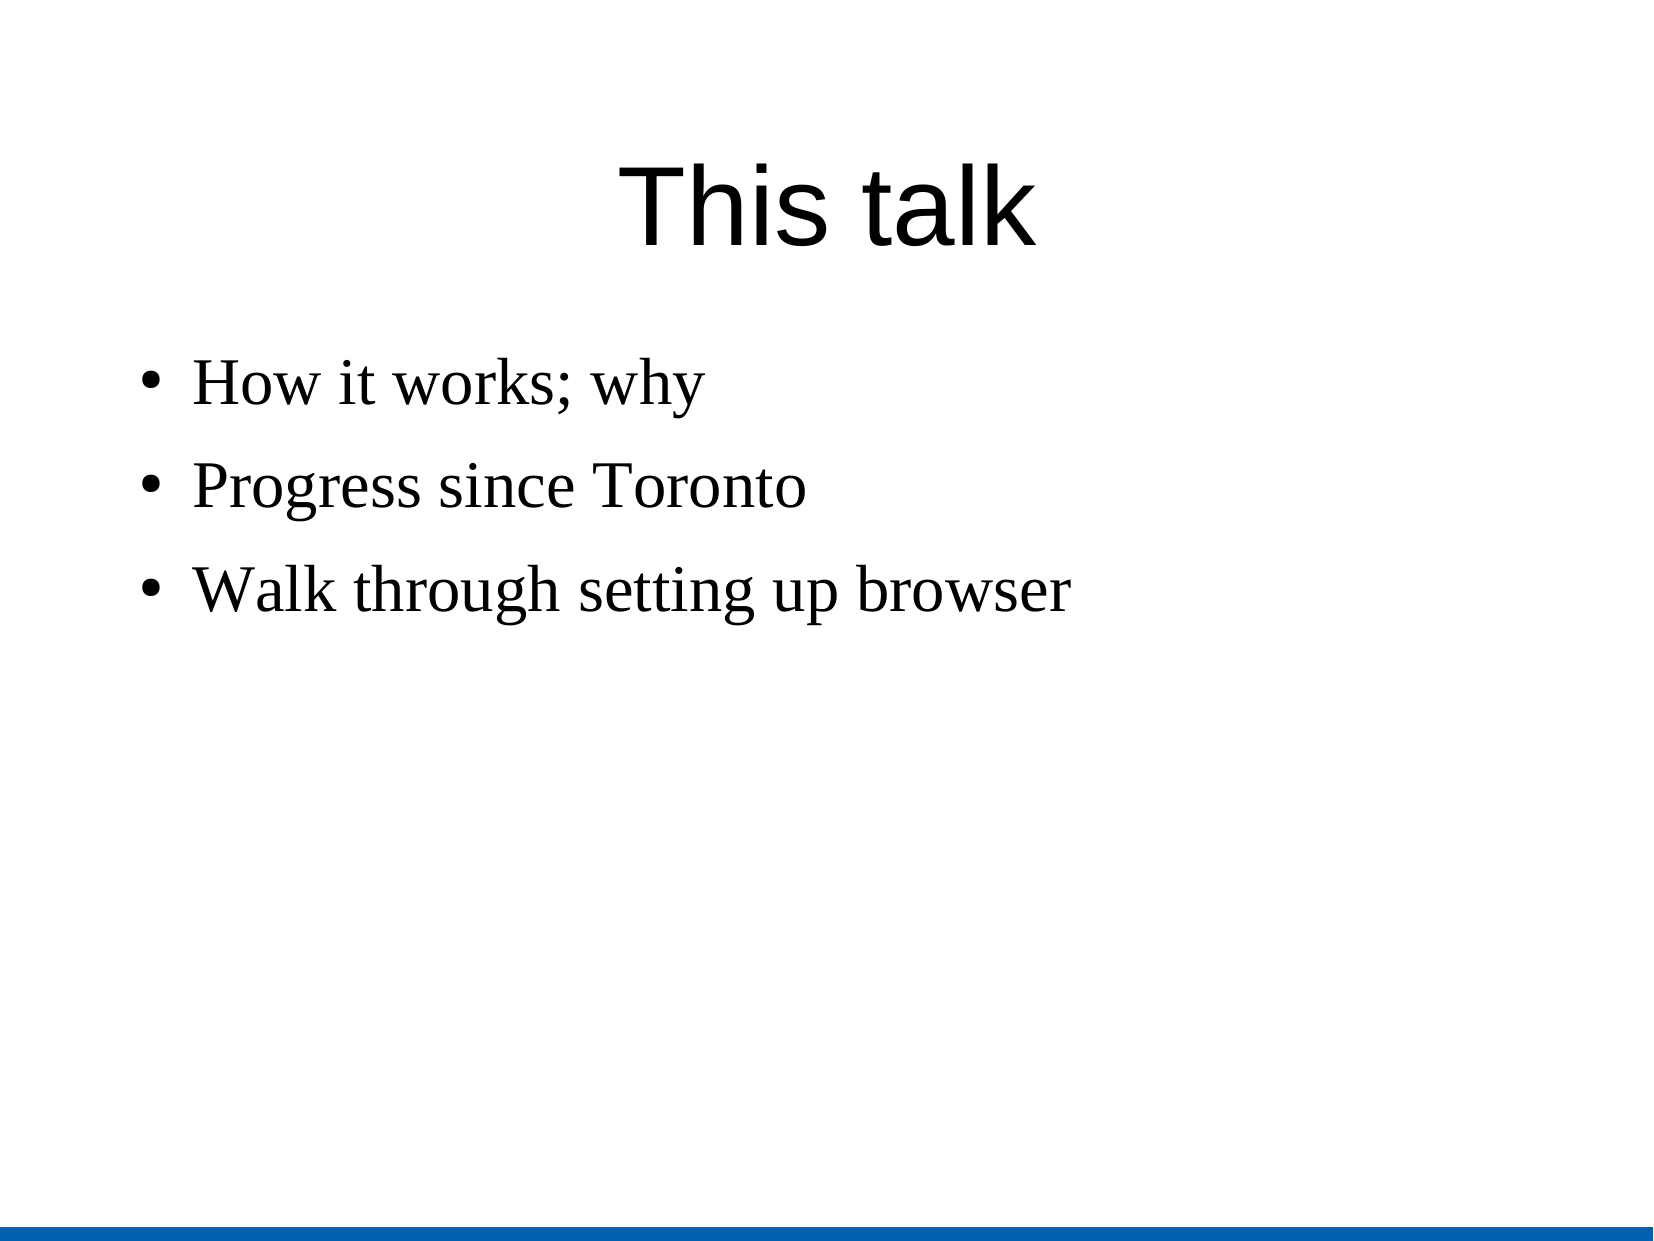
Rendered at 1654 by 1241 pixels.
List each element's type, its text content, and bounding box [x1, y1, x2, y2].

list How it works; why Progress since Toronto Walk through setting up browser [121, 344, 1533, 1127]
title This talk [121, 102, 1533, 311]
